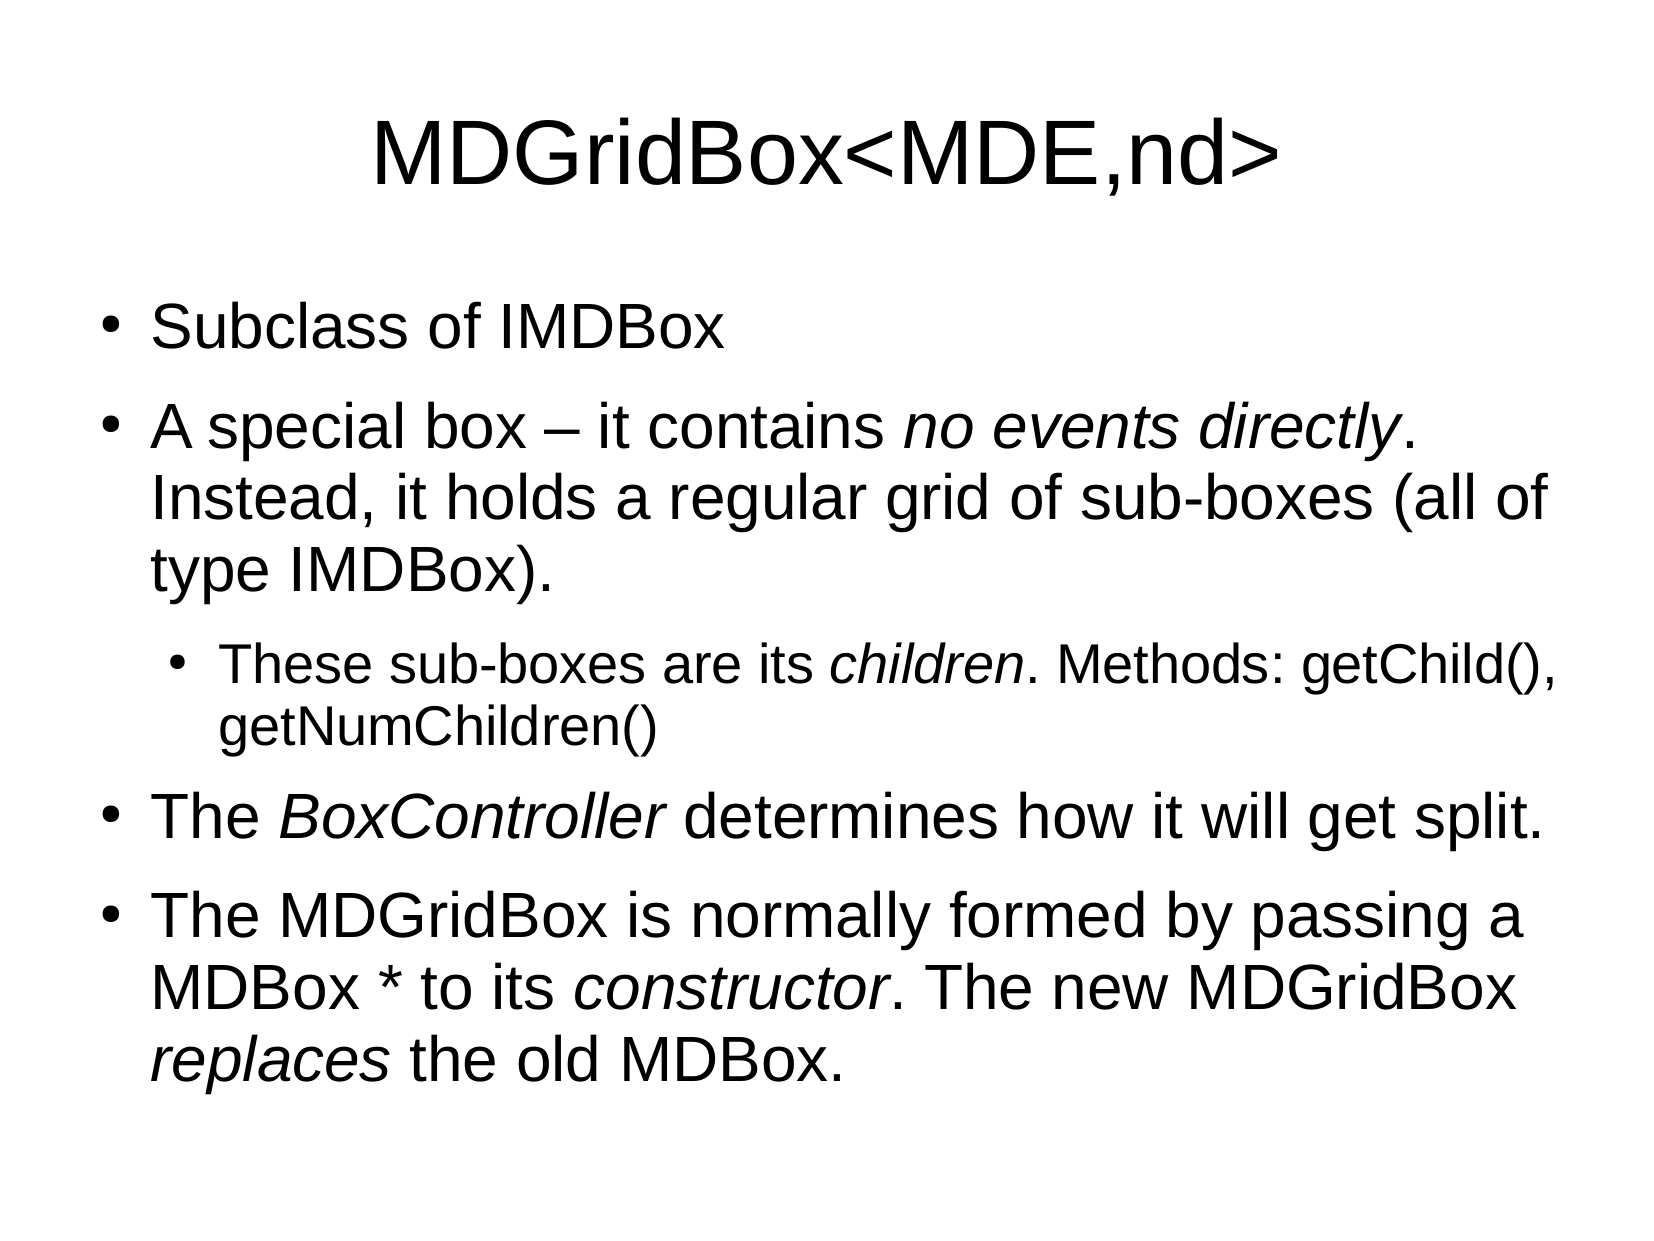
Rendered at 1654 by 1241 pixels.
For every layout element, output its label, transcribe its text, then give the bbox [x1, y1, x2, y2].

list Subclass of IMDBox A special box – it contains no events directly. Instead, it holds a regular grid of sub-boxes (all of type IMDBox). These sub-boxes are its children. Methods: getChild(), getNumChildren() The BoxController determines how it will get split. The MDGridBox is normally formed by passing a MDBox * to its constructor. The new MDGridBox replaces the old MDBox. [82, 290, 1571, 1109]
title MDGridBox<MDE,nd> [82, 49, 1571, 257]
